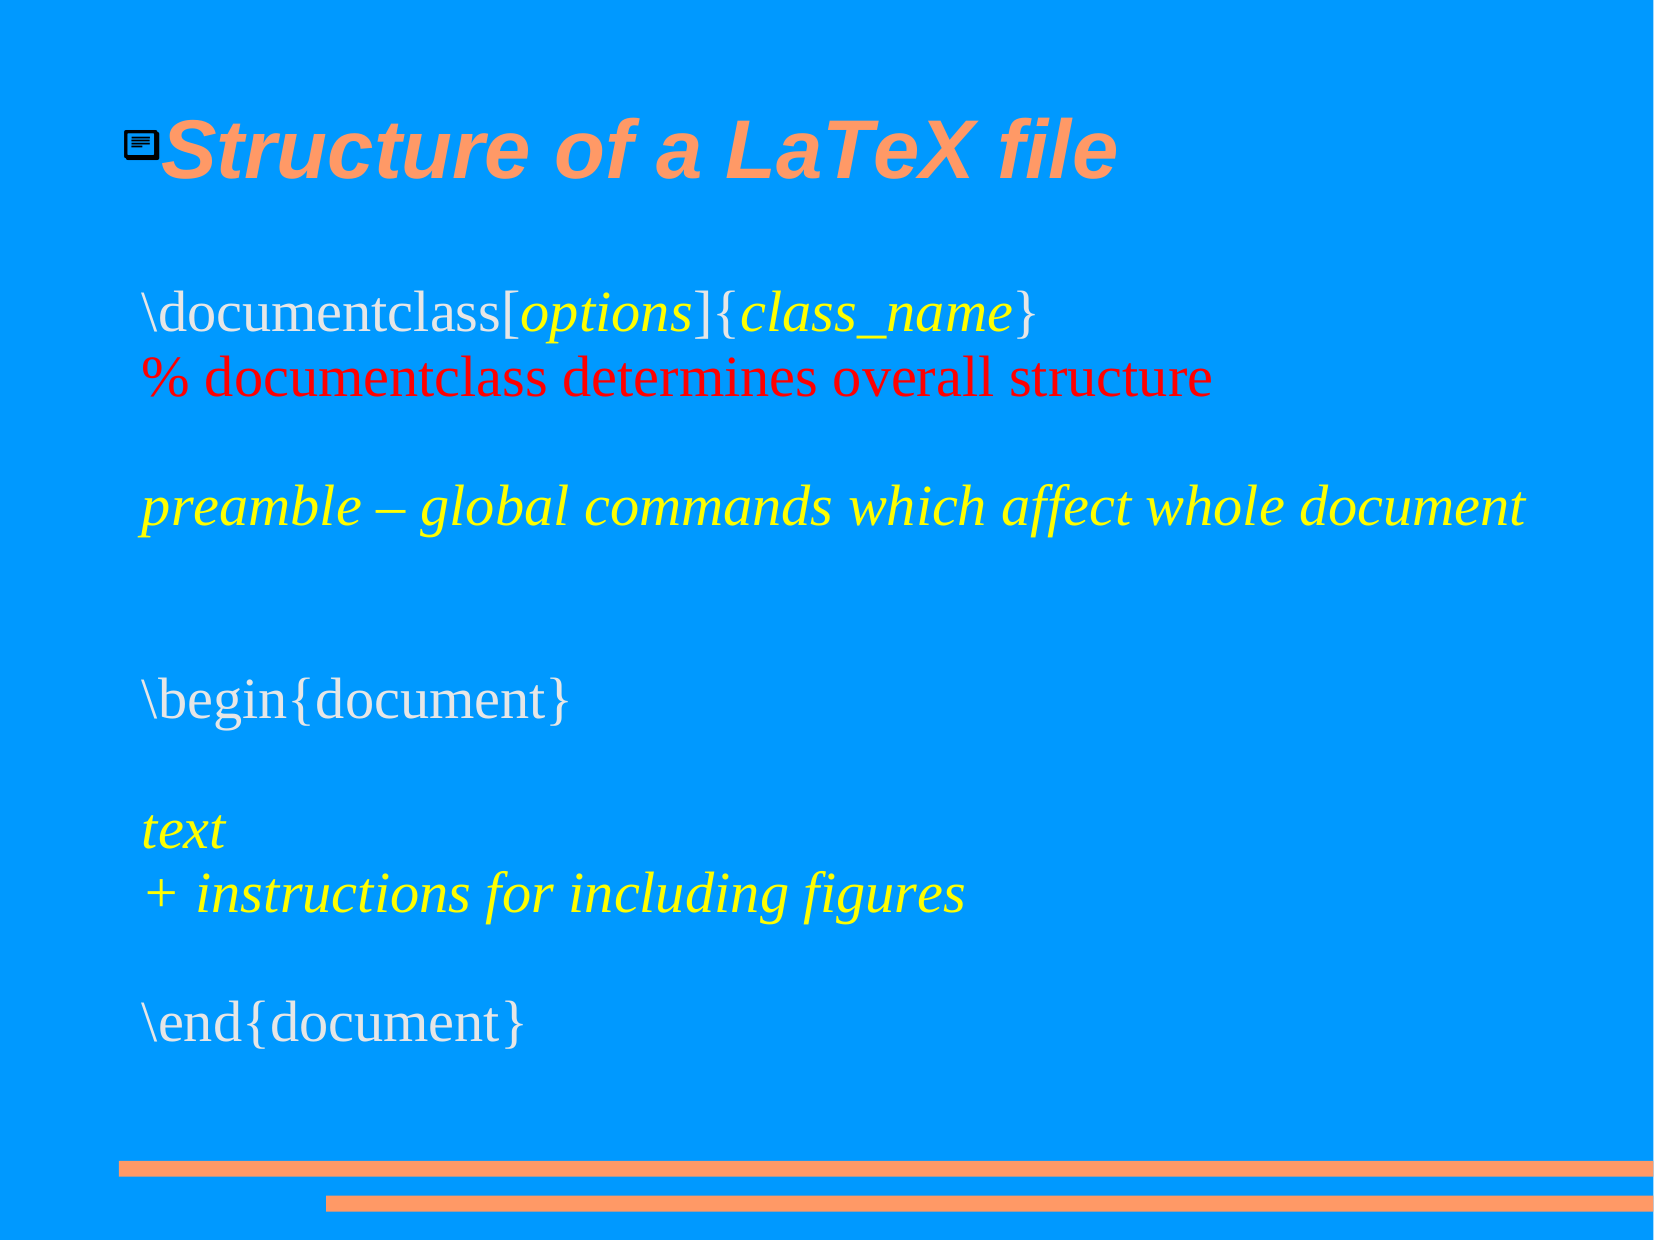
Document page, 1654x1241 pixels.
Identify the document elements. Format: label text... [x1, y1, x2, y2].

list \documentclass[options]{class_name} % documentclass determines overall structure preamble – global commands which affect whole document \begin{document} text + instructions for including figures \end{document} [124, 279, 1564, 1124]
title Structure of a LaTeX file [121, 46, 1534, 254]
